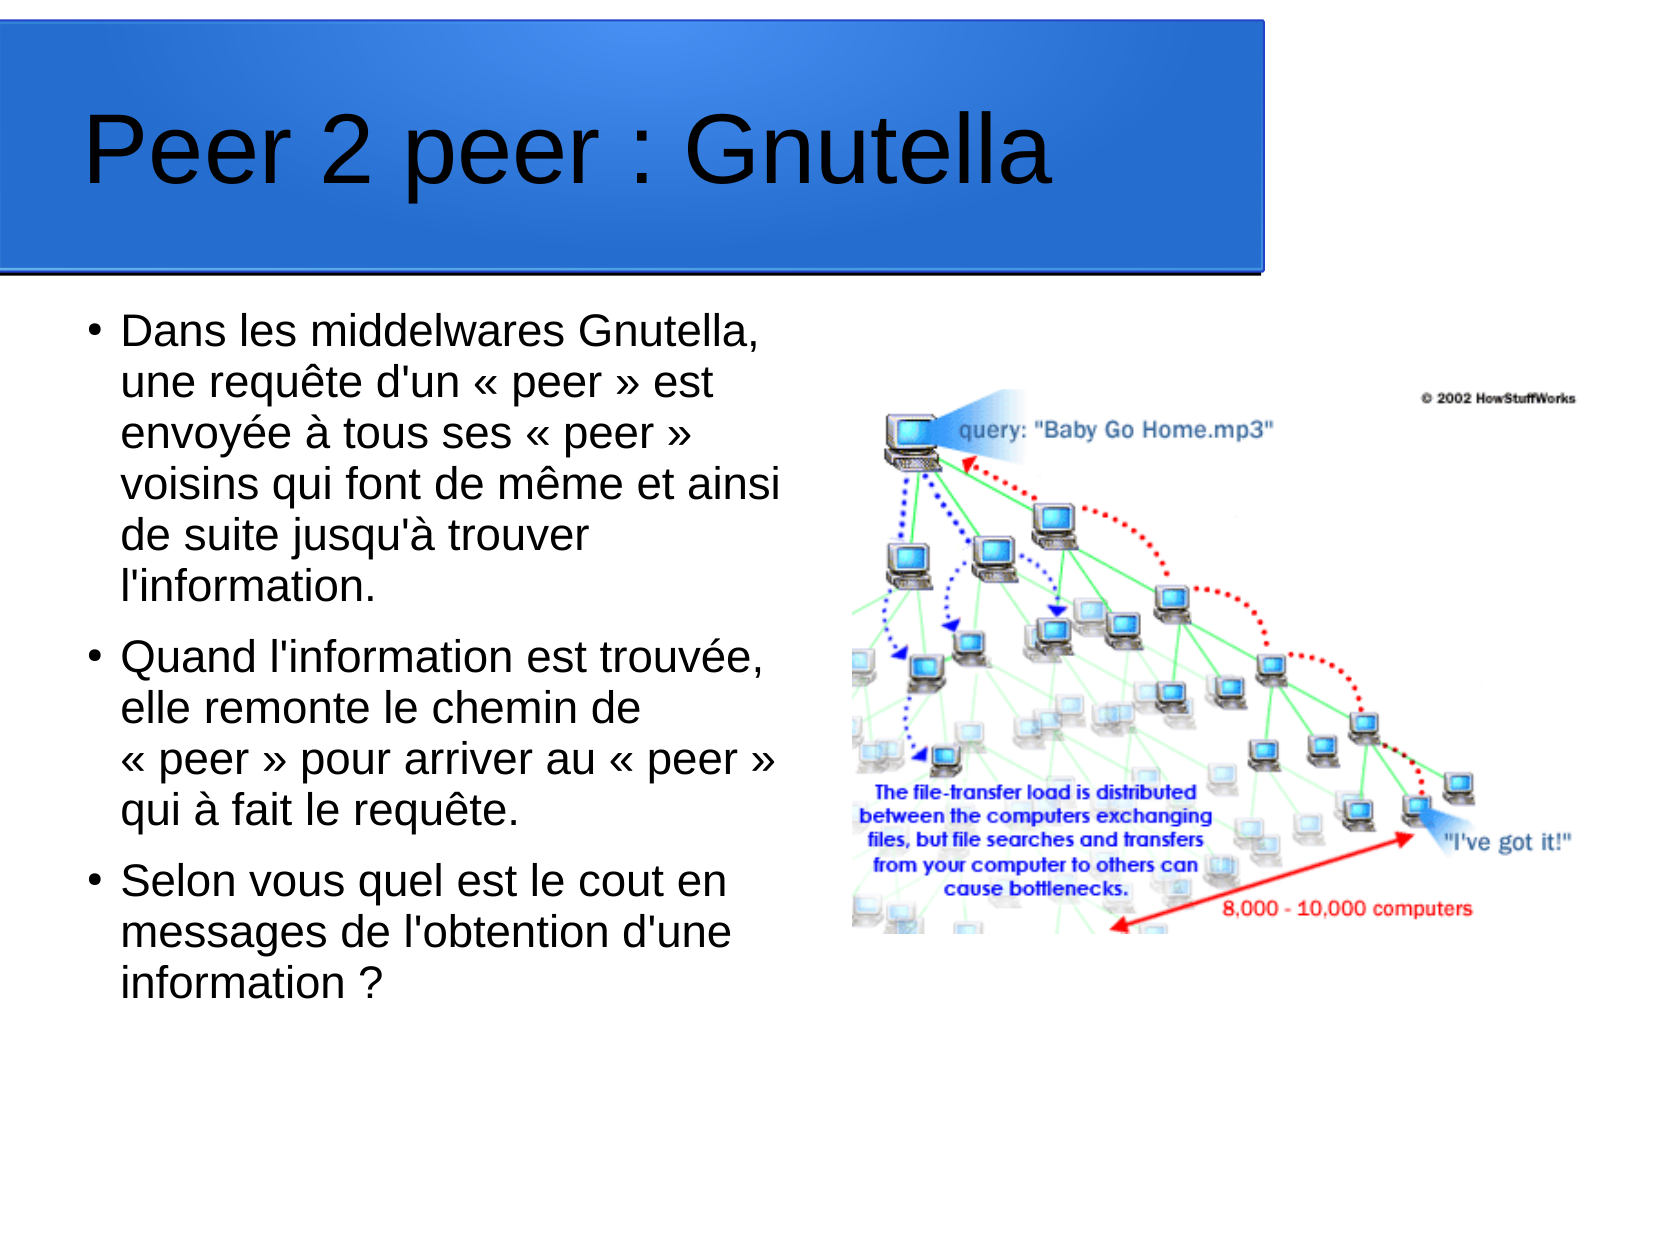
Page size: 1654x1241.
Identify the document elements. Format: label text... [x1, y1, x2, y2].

list Dans les middelwares Gnutella, une requête d'un « peer » est envoyée à tous ses « peer » voisins qui font de même et ainsi de suite jusqu'à trouver l'information. Quand l'information est trouvée, elle remonte le chemin de « peer » pour arriver au « peer » qui à fait le requête. Selon vous quel est le cout en messages de l'obtention d'une information ? [75, 305, 802, 1025]
title Peer 2 peer : Gnutella [82, 47, 1235, 252]
picture [852, 389, 1579, 935]
